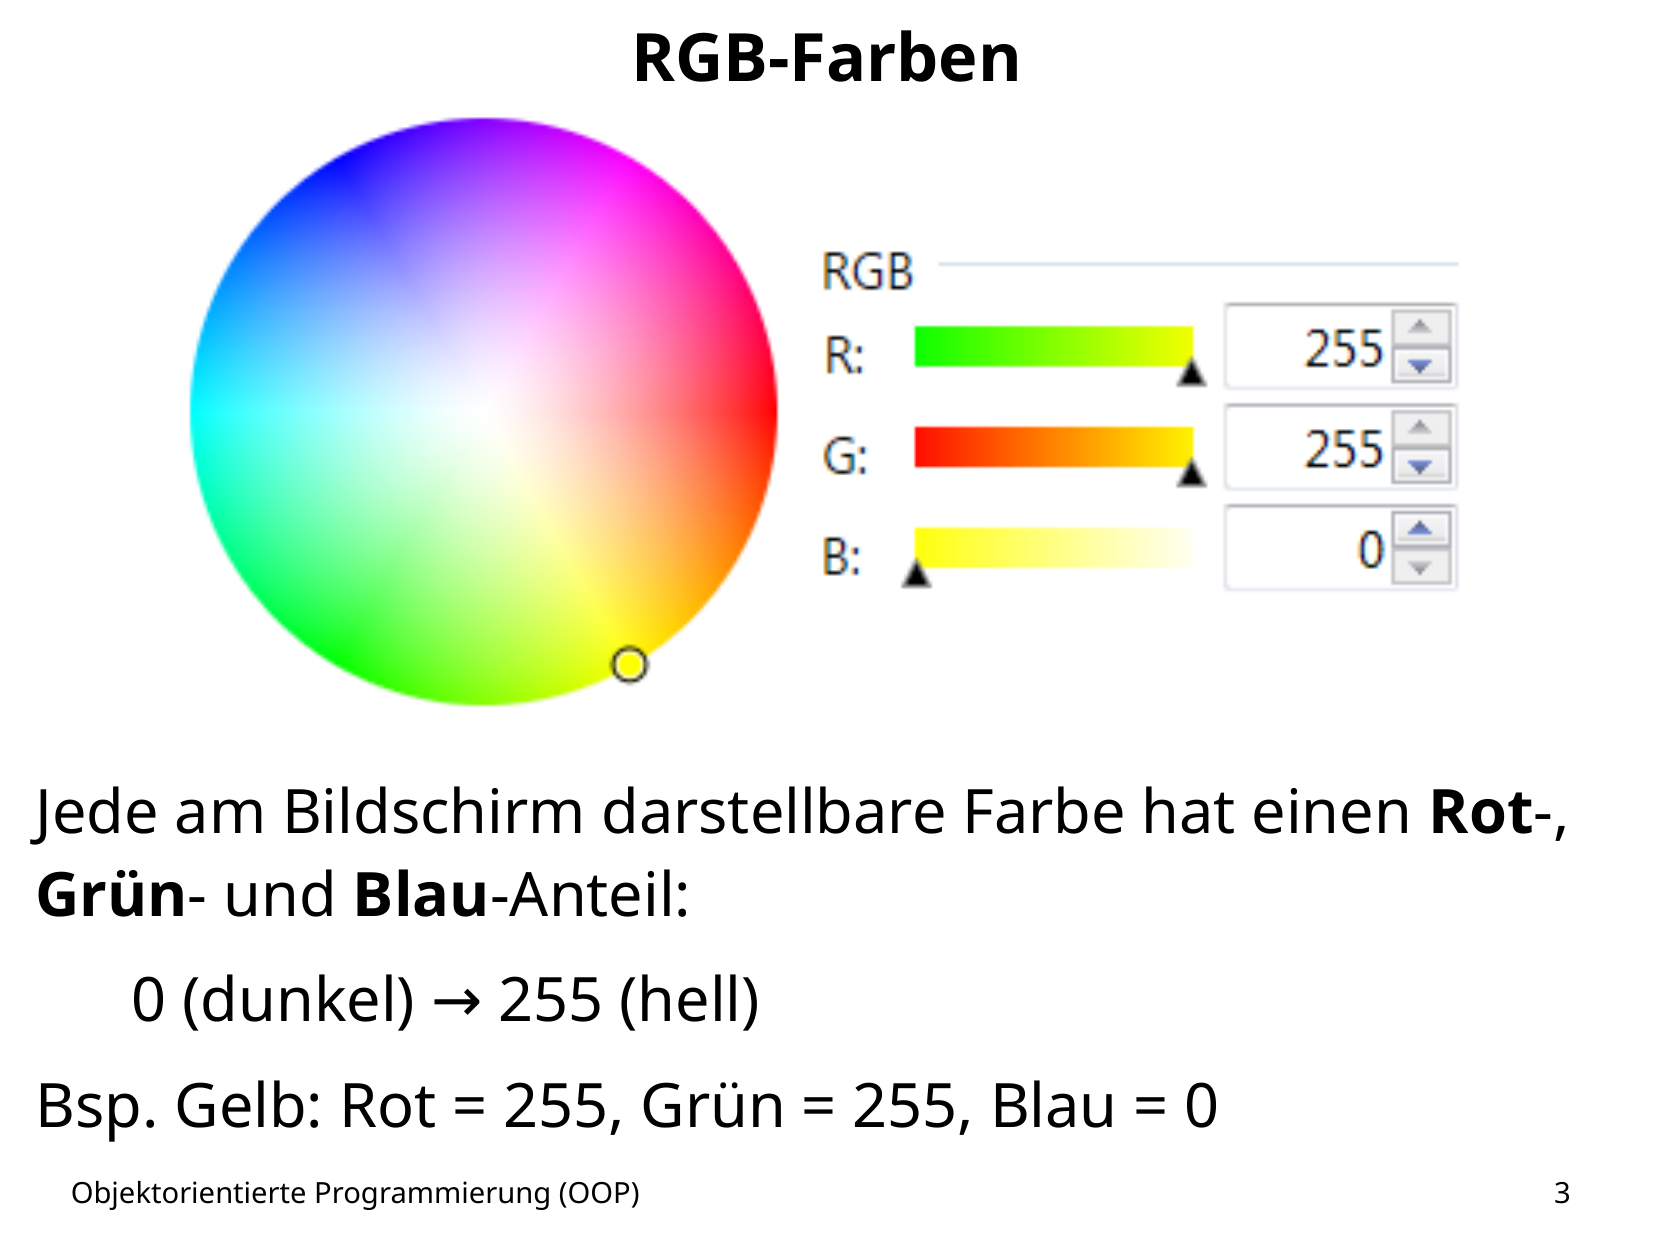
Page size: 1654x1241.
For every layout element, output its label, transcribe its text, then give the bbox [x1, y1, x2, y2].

title RGB-Farben [0, 5, 1654, 107]
picture [188, 116, 1463, 710]
list Jede am Bildschirm darstellbare Farbe hat einen Rot-, Grün- und Blau-Anteil: 0 (dunkel) → 255 (hell) Bsp. Gelb: Rot = 255, Grün = 255, Blau = 0 [35, 767, 1619, 1146]
